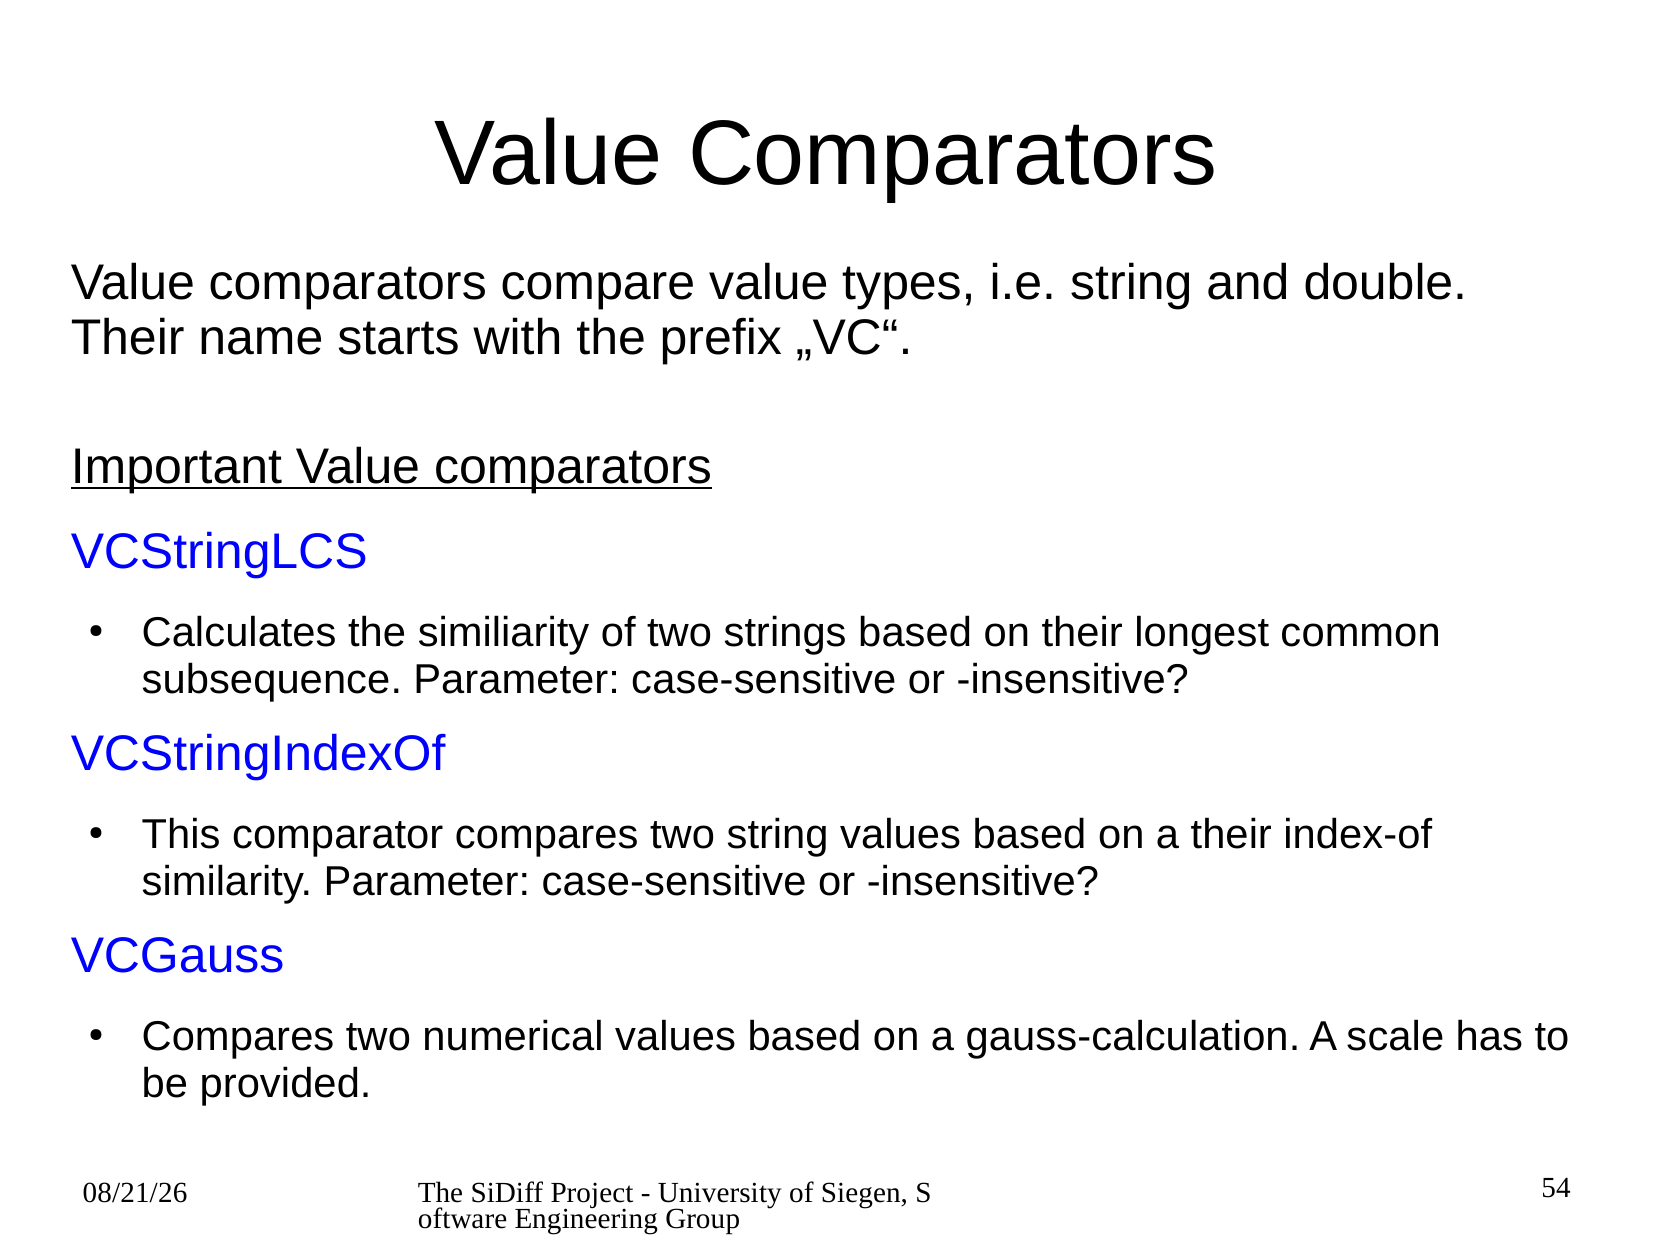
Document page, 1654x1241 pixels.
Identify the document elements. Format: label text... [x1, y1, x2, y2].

title Value Comparators [82, 49, 1571, 253]
list Value comparators compare value types, i.e. string and double. Their name starts with the prefix „VC“. Important Value comparators VCStringLCS Calculates the similiarity of two strings based on their longest common subsequence. Parameter: case-sensitive or -insensitive? VCStringIndexOf This comparator compares two string values based on a their index-of similarity. Parameter: case-sensitive or -insensitive? VCGauss Compares two numerical values based on a gauss-calculation. A scale has to be provided. [0, 253, 1595, 1205]
